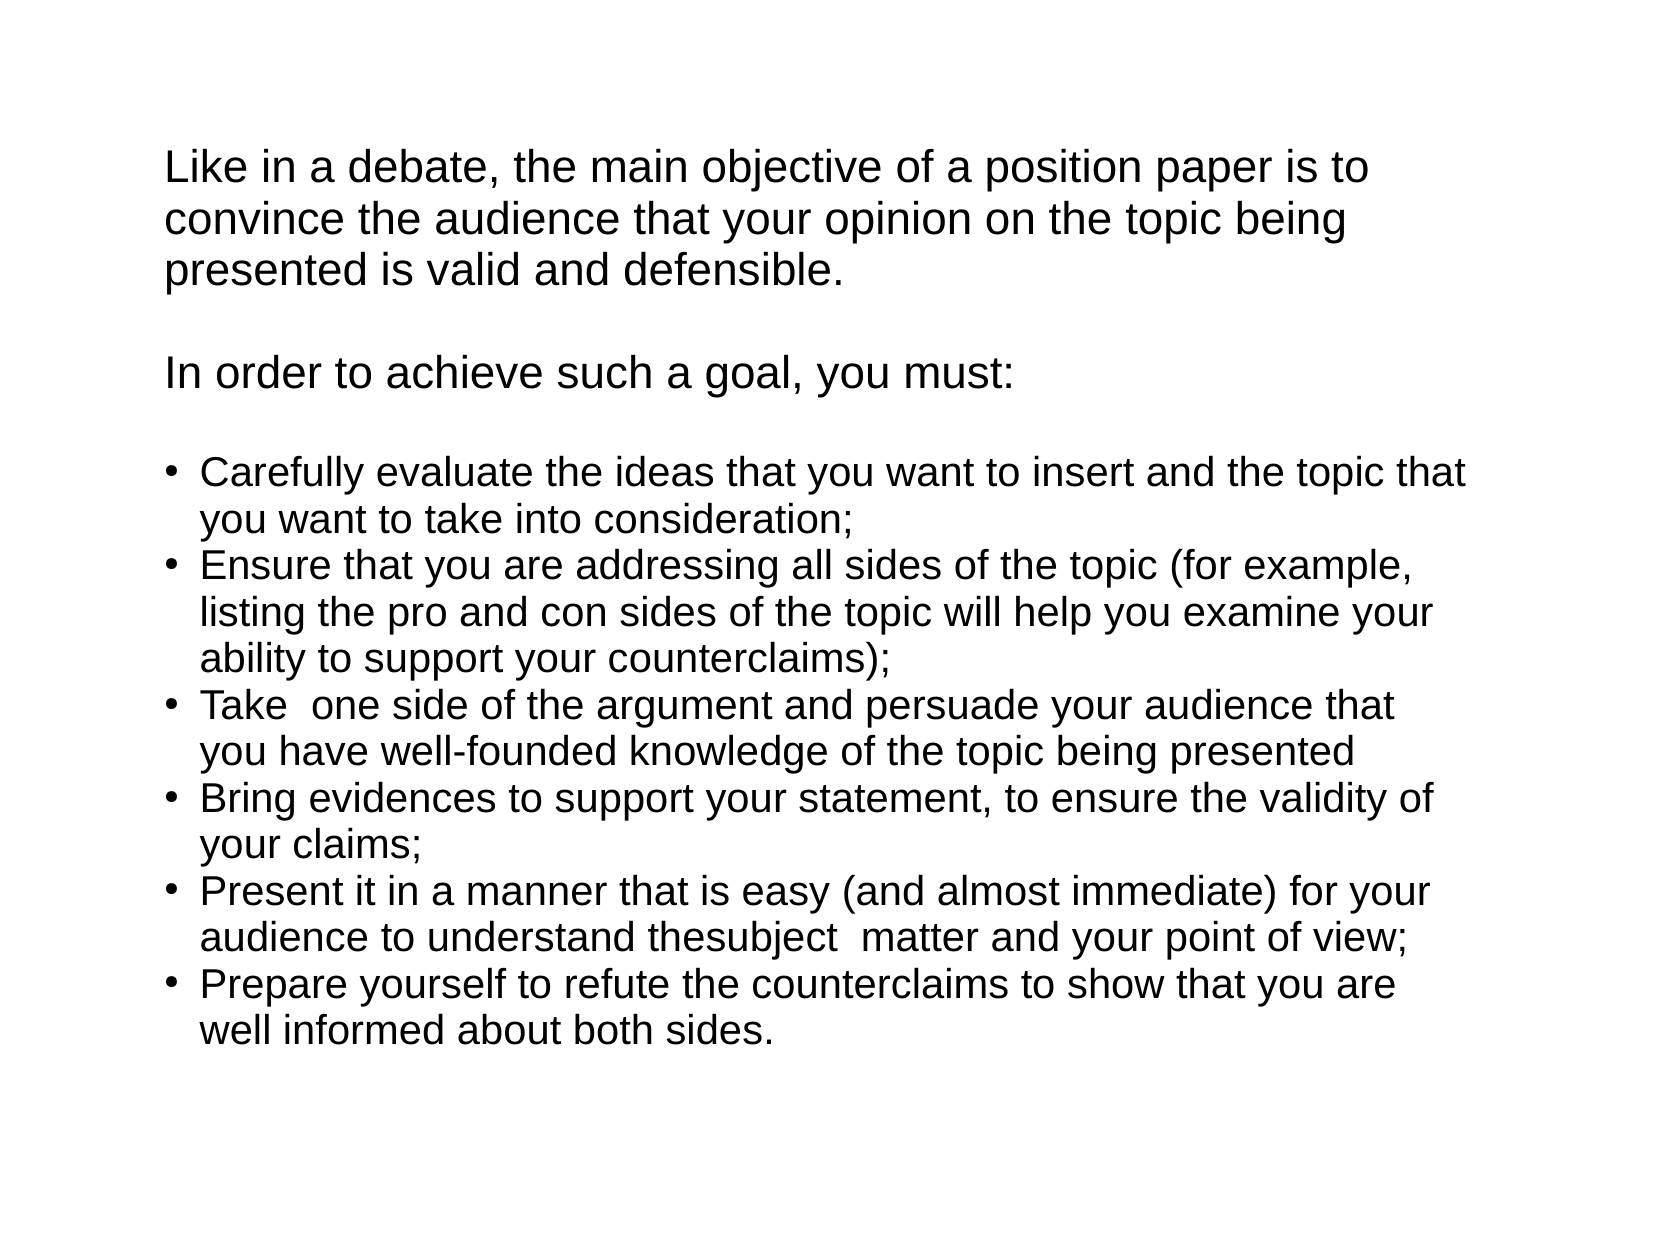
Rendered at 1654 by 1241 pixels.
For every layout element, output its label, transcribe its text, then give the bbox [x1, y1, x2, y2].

text_box Like in a debate, the main objective of a position paper is to convince the audience that your opinion on the topic being presented is valid and defensible. In order to achieve such a goal, you must: Carefully evaluate the ideas that you want to insert and the topic that you want to take into consideration; Ensure that you are addressing all sides of the topic (for example, listing the pro and con sides of the topic will help you examine your ability to support your counterclaims); Take one side of the argument and persuade your audience that you have well-founded knowledge of the topic being presented Bring evidences to support your statement, to ensure the validity of your claims; Present it in a manner that is easy (and almost immediate) for your audience to understand thesubject matter and your point of view; Prepare yourself to refute the counterclaims to show that you are well informed about both sides. [149, 134, 1484, 1112]
